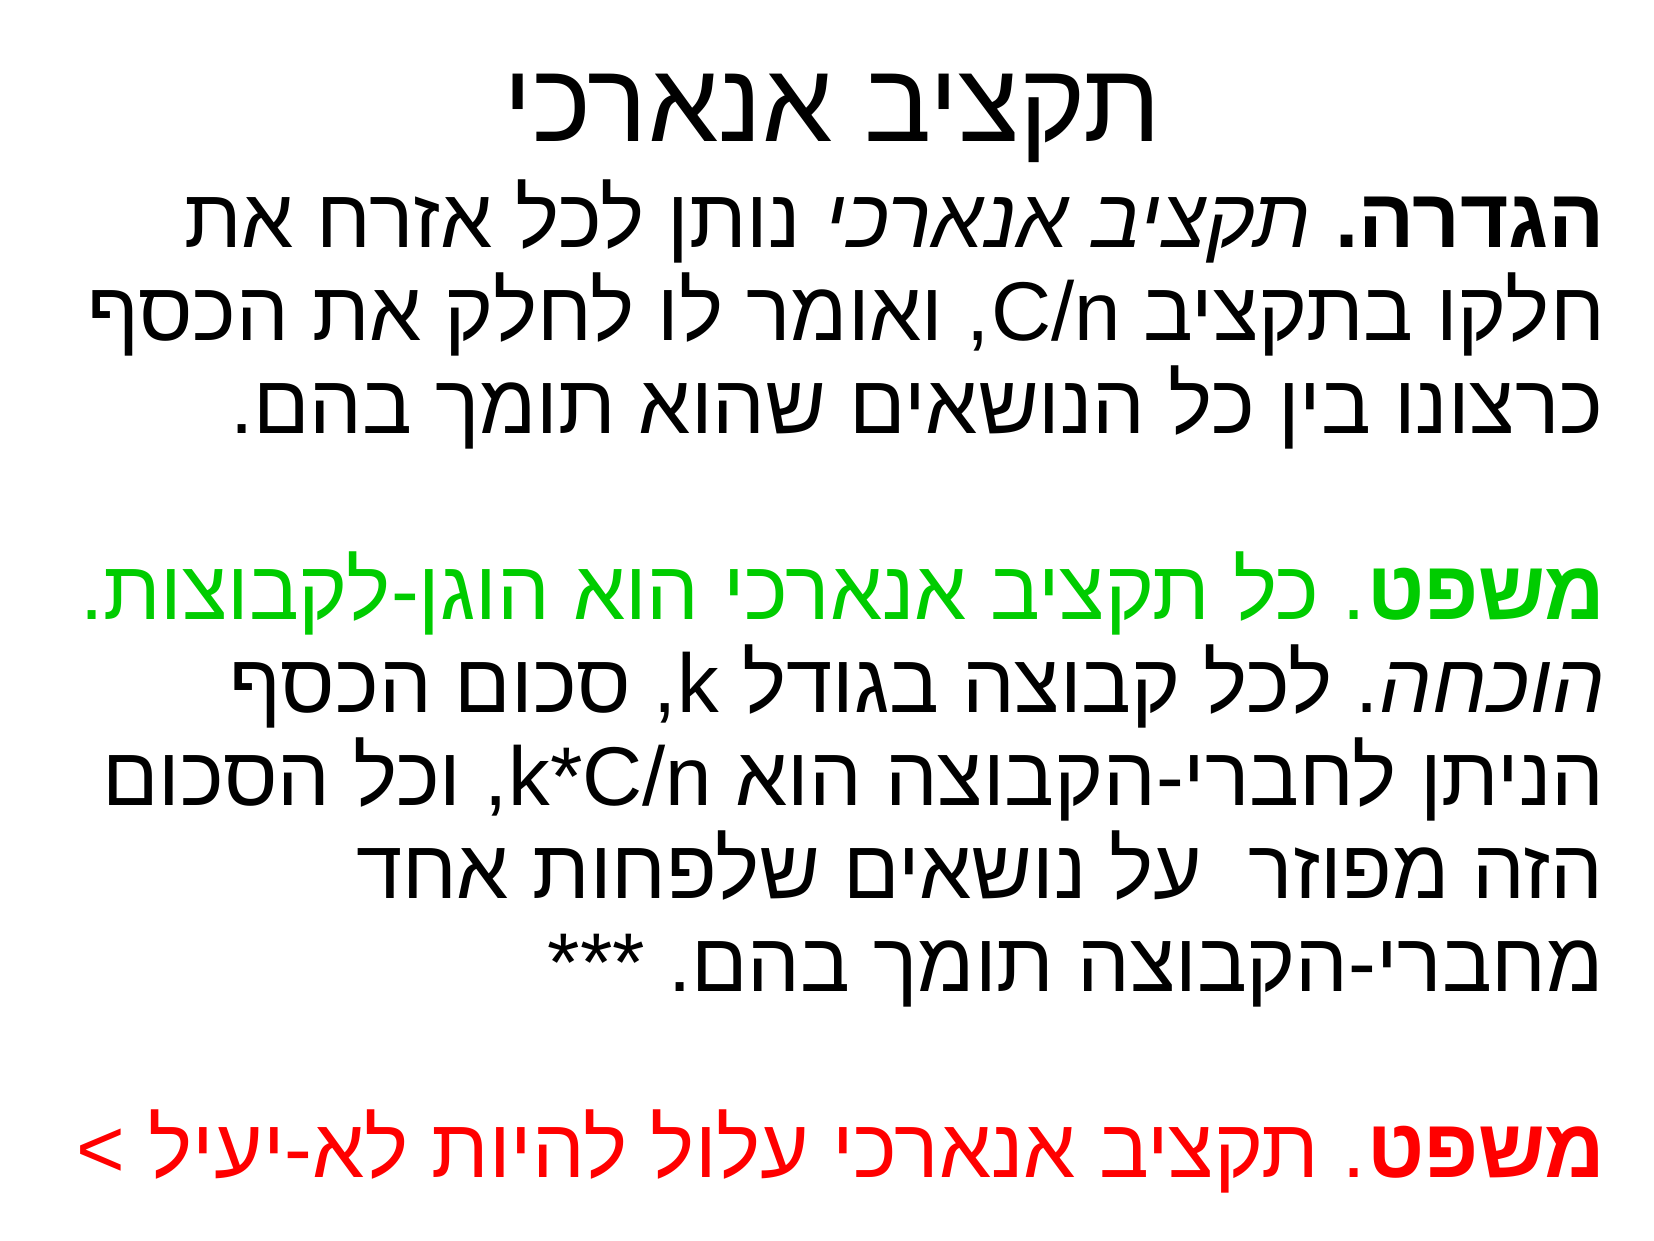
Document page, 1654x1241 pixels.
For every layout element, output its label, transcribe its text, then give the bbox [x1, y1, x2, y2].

title תקציב אנארכי [45, 0, 1621, 165]
text_box הגדרה. תקציב אנארכי נותן לכל אזרח את חלקו בתקציב C/n, ואומר לו לחלק את הכסף כרצונו בין כל הנושאים שהוא תומך בהם. משפט. כל תקציב אנארכי הוא הוגן-לקבוצות. הוכחה. לכל קבוצה בגודל k, סכום הכסף הניתן לחברי-הקבוצה הוא k*C/n, וכל הסכום הזה מפוזר על נושאים שלפחות אחד מחברי-הקבוצה תומך בהם. *** משפט. תקציב אנארכי עלול להיות לא-יעיל > [45, 165, 1621, 1203]
